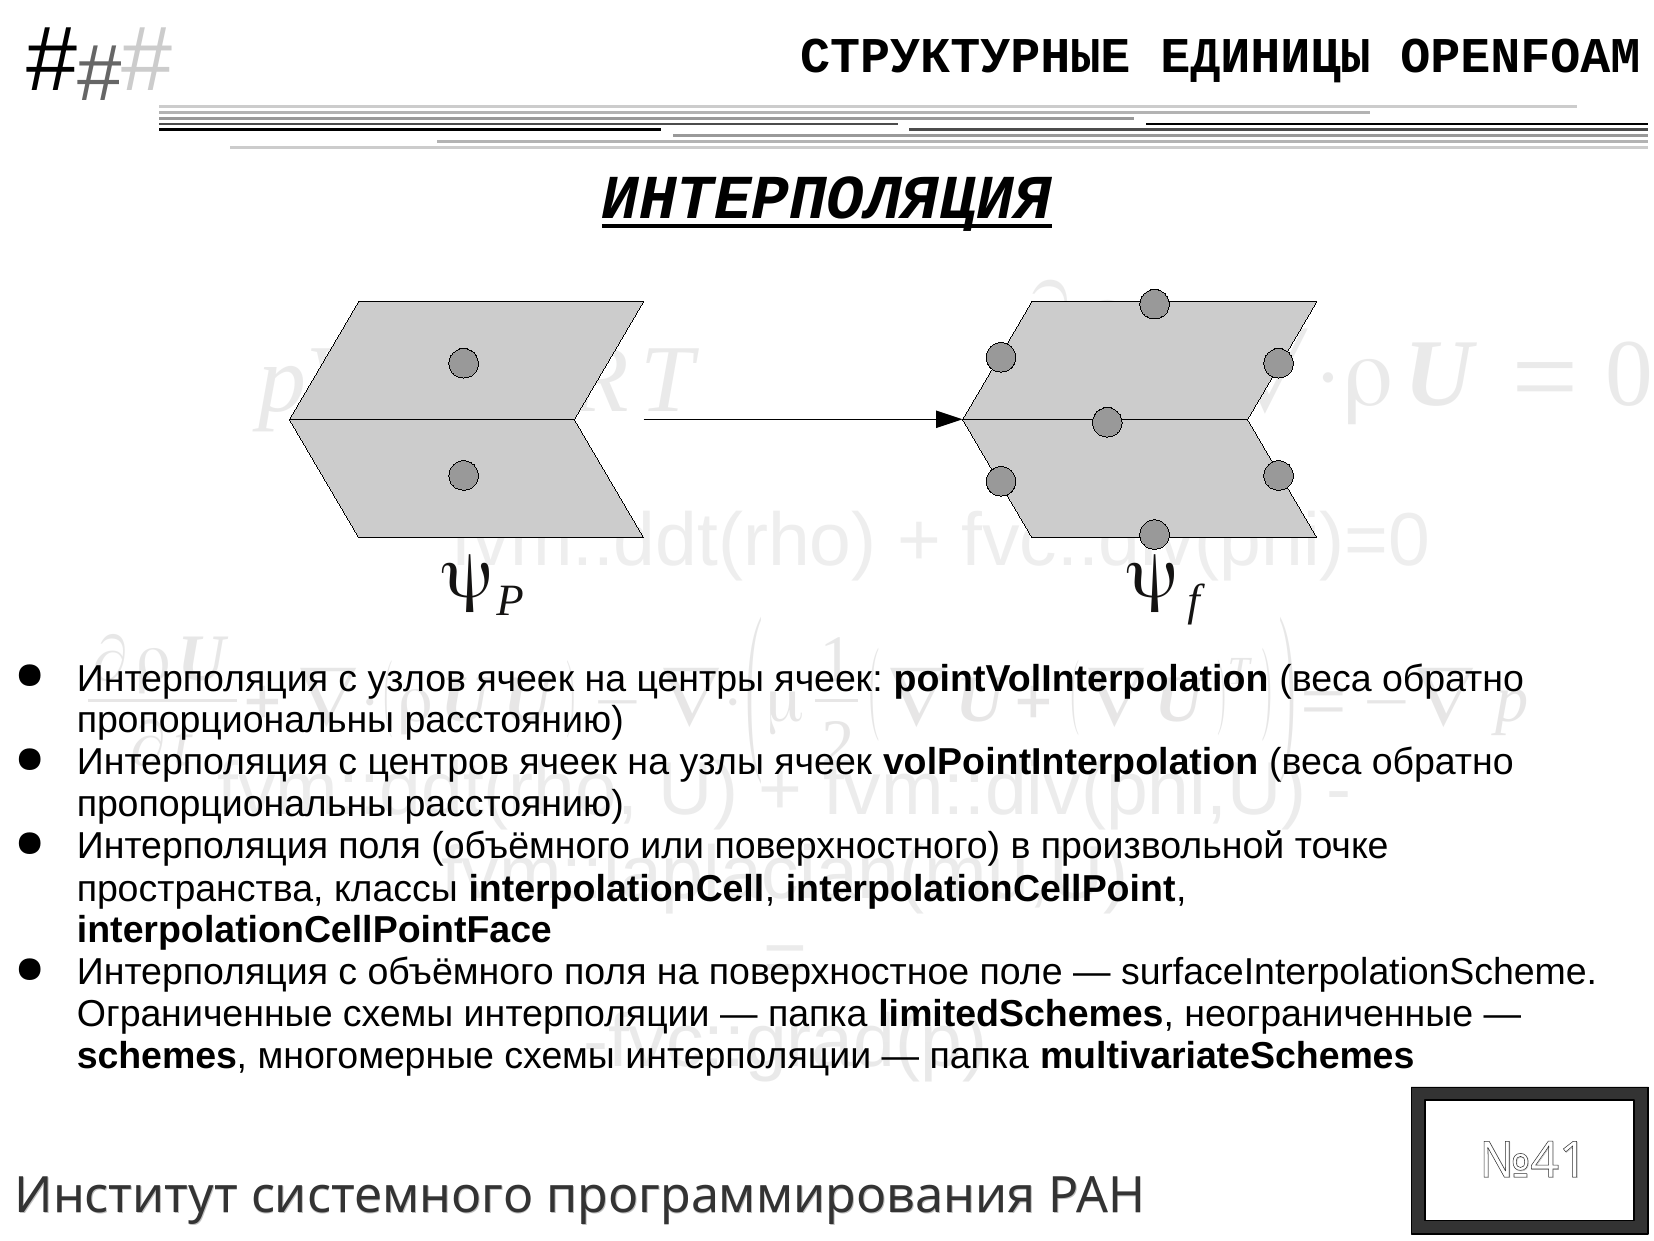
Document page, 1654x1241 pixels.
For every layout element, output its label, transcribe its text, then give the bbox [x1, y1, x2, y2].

text_box [962, 289, 1317, 538]
title ИНТЕРПОЛЯЦИЯ [0, 147, 1654, 257]
text_box Интерполяция с узлов ячеек на центры ячеек: pointVolInterpolation (веса обратно пропорциональны расстоянию) Интерполяция с центров ячеек на узлы ячеек volPointInterpolation (веса обратно пропорциональны расстоянию) Интерполяция поля (объёмного или поверхностного) в произвольной точке пространства, классы interpolationCell, interpolationCellPoint, interpolationCellPointFace Интерполяция с объёмного поля на поверхностное поле — surfaceInterpolationScheme. Ограниченные схемы интерполяции — папка limitedSchemes, неограниченные — schemes, многомерные схемы интерполяции — папка multivariateSchemes [0, 649, 1628, 1085]
text_box [289, 301, 644, 538]
chart [431, 531, 530, 626]
chart [1117, 531, 1206, 626]
